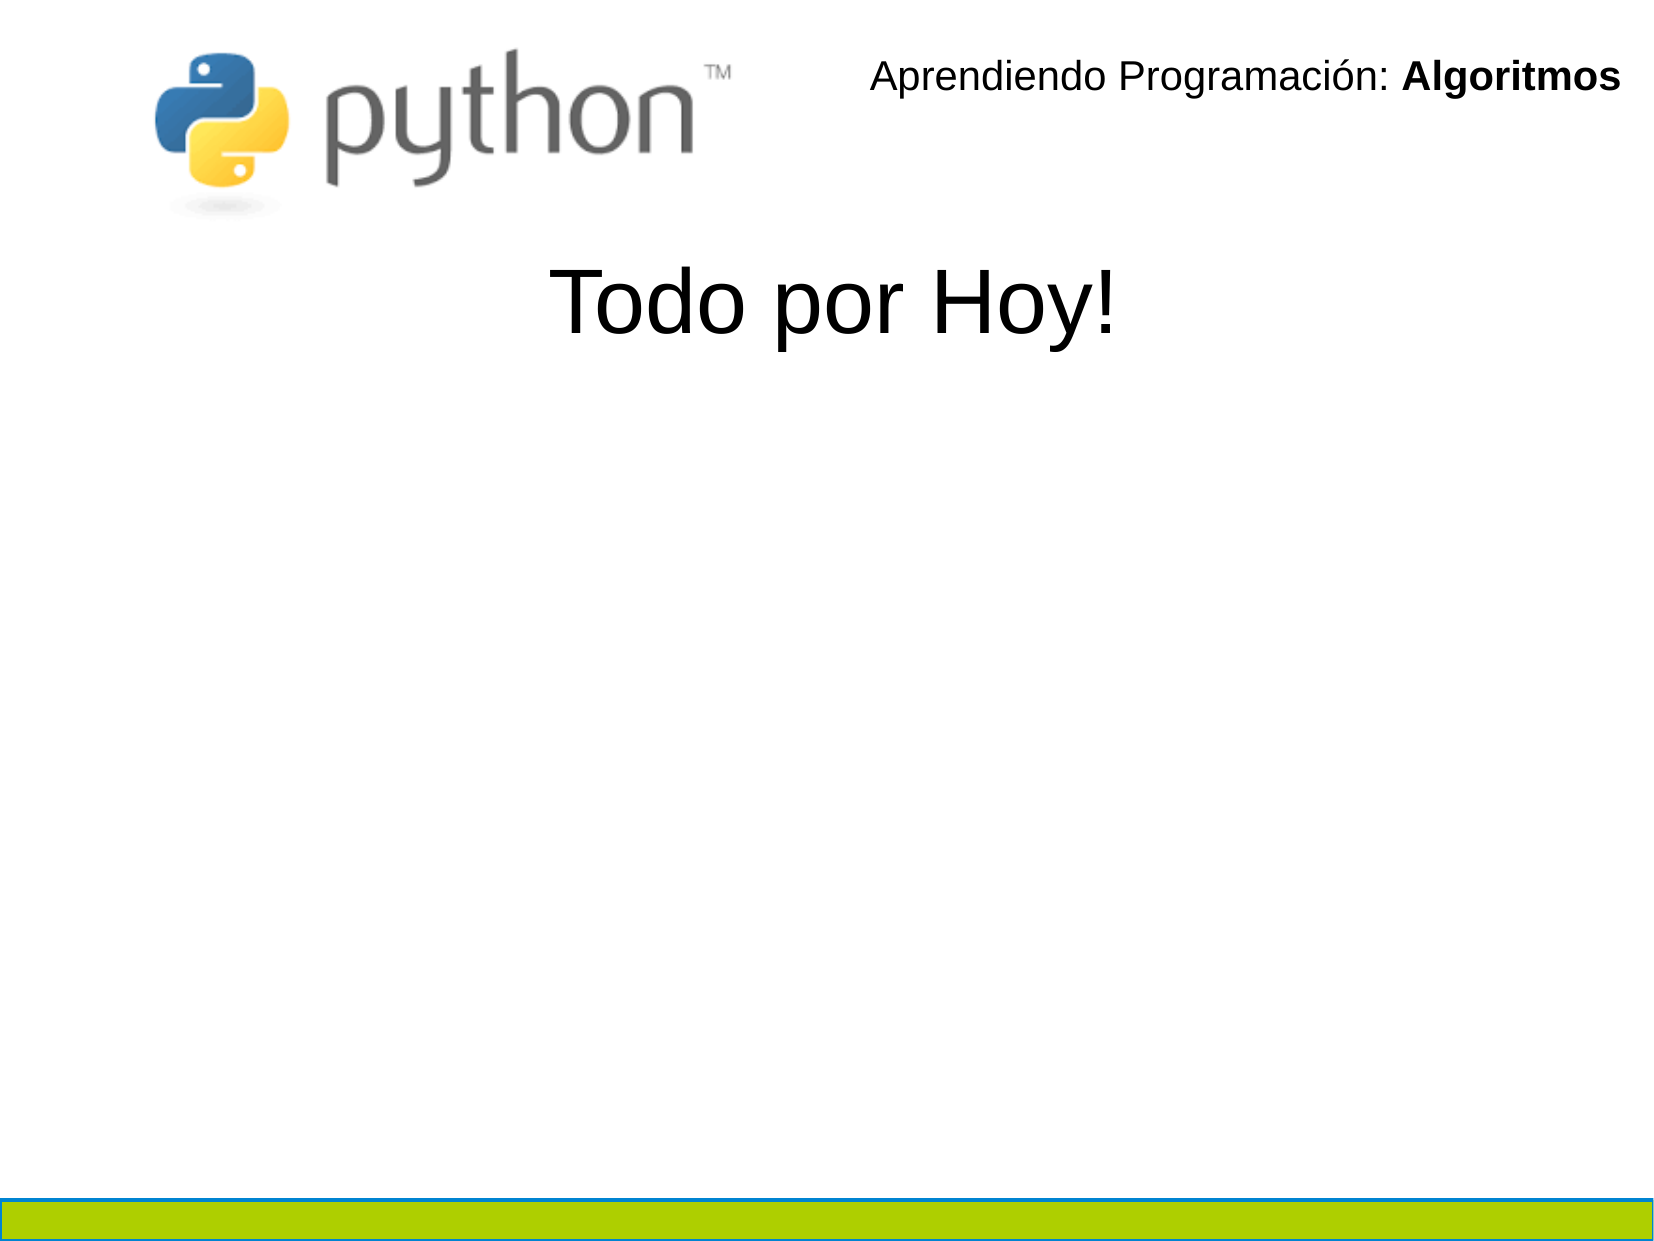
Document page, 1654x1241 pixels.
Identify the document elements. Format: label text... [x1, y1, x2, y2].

title Todo por Hoy! [90, 197, 1579, 406]
text_box [0, 1200, 1654, 1241]
picture [60, 14, 787, 259]
text_box Aprendiendo Programación: Algoritmos [855, 45, 1651, 121]
